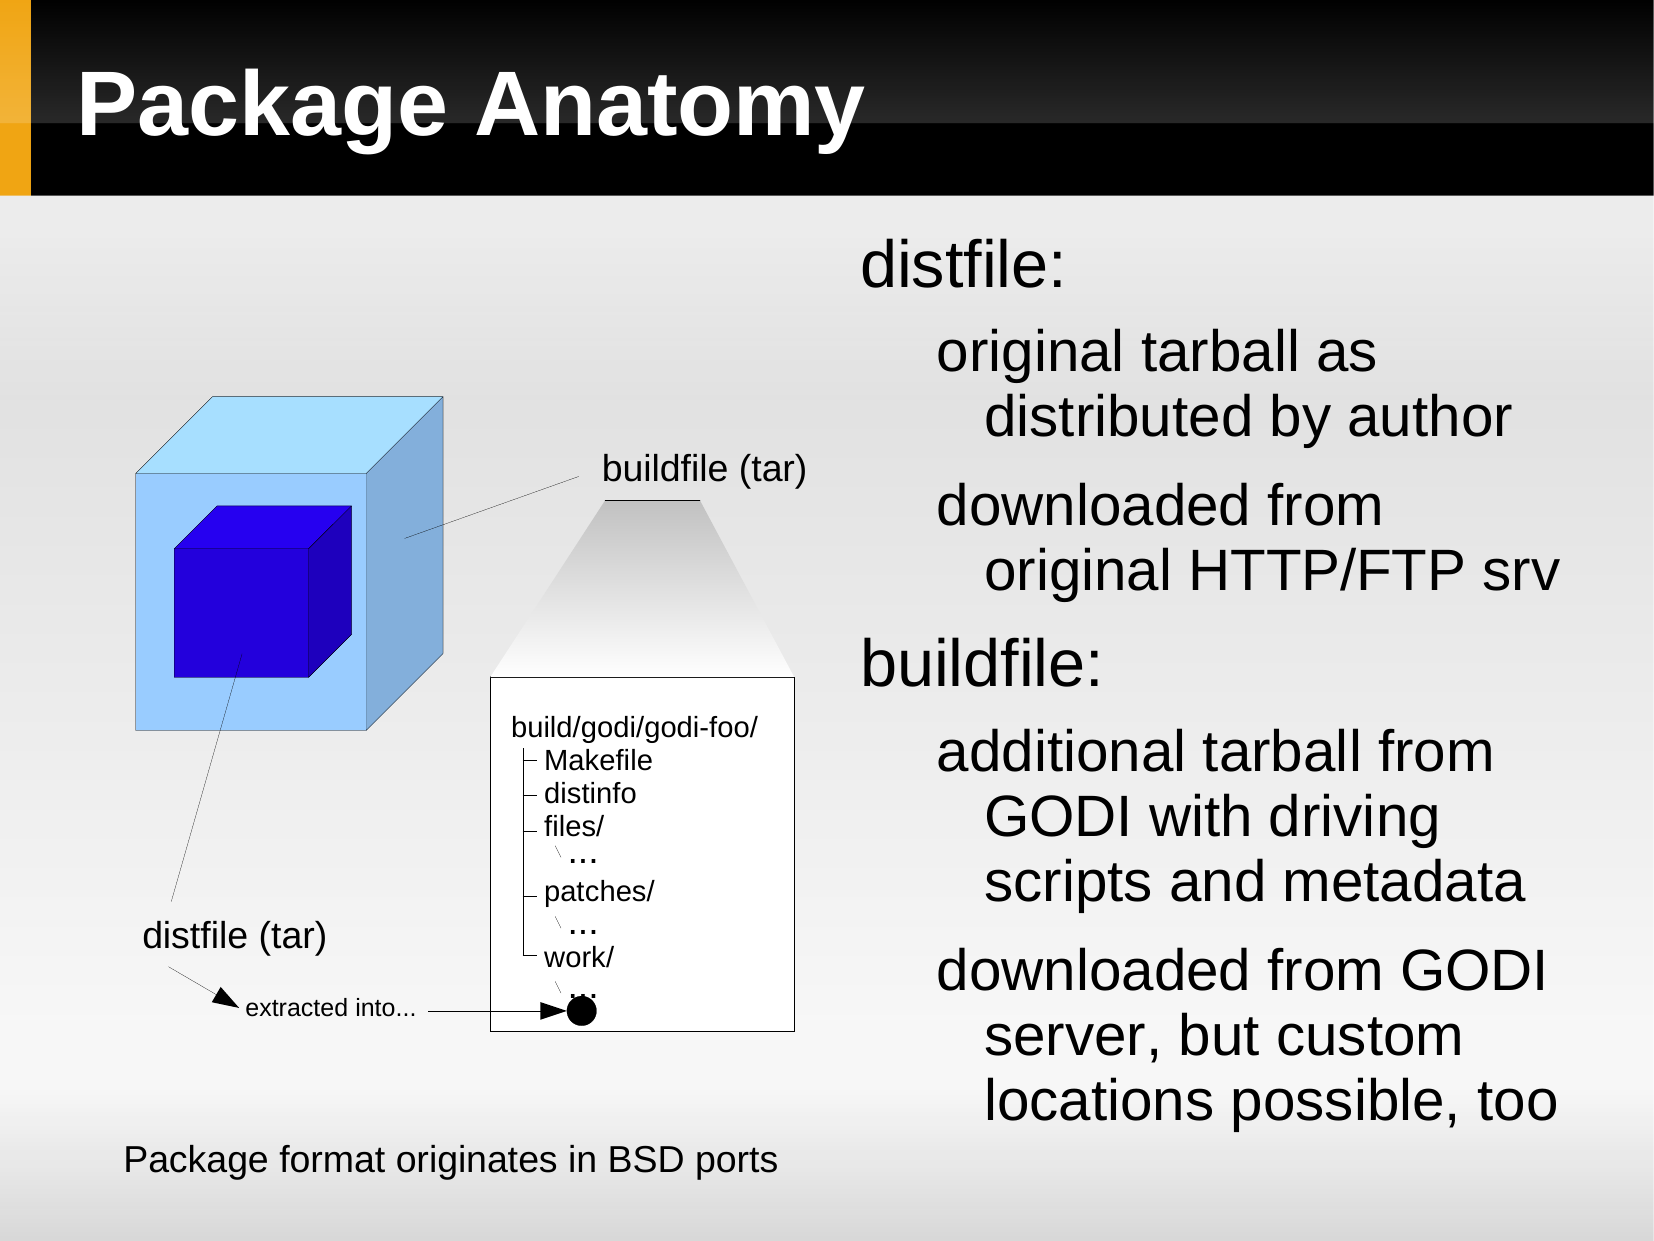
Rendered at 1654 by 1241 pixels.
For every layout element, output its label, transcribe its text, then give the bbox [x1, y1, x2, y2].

chart [98, 303, 825, 1122]
list distfile: original tarball as distributed by author downloaded from original HTTP/FTP srv buildfile: additional tarball from GODI with driving scripts and metadata downloaded from GODI server, but custom locations possible, too [842, 226, 1569, 1197]
title Package Anatomy [76, 0, 1565, 208]
text_box Package format originates in BSD ports [108, 1130, 824, 1188]
picture [0, 0, 1654, 1241]
